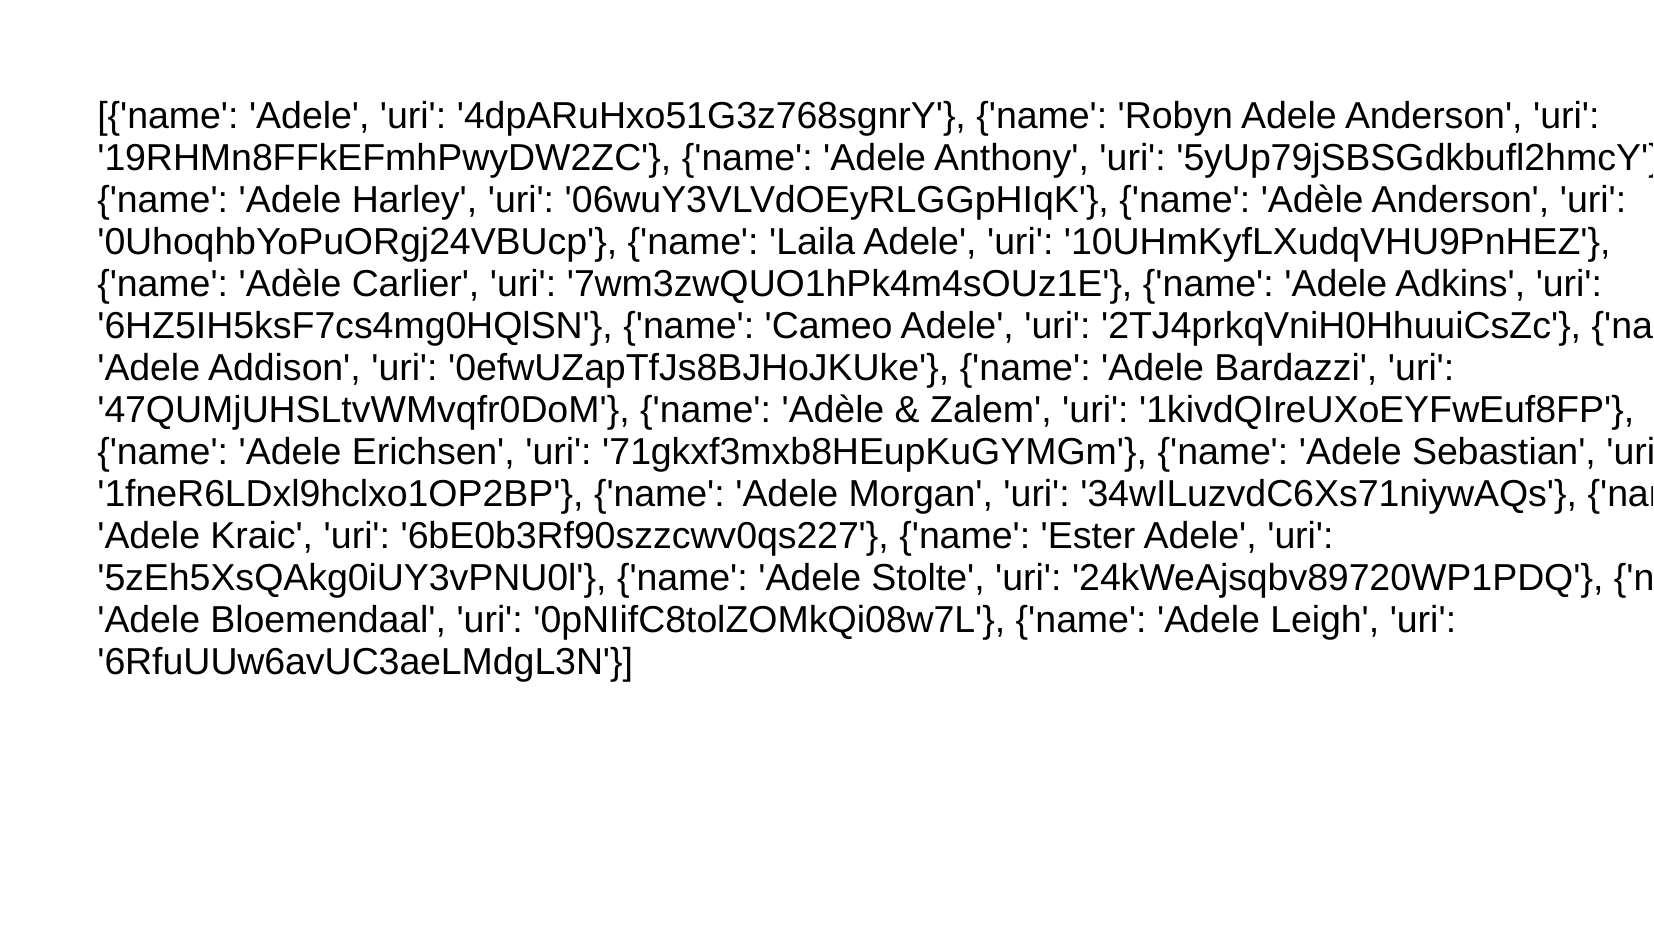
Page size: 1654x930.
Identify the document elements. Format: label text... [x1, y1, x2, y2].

text_box [{'name': 'Adele', 'uri': '4dpARuHxo51G3z768sgnrY'}, {'name': 'Robyn Adele Anderson', 'uri': '19RHMn8FFkEFmhPwyDW2ZC'}, {'name': 'Adele Anthony', 'uri': '5yUp79jSBSGdkbufl2hmcY'}, {'name': 'Adele Harley', 'uri': '06wuY3VLVdOEyRLGGpHIqK'}, {'name': 'Adèle Anderson', 'uri': '0UhoqhbYoPuORgj24VBUcp'}, {'name': 'Laila Adele', 'uri': '10UHmKyfLXudqVHU9PnHEZ'}, {'name': 'Adèle Carlier', 'uri': '7wm3zwQUO1hPk4m4sOUz1E'}, {'name': 'Adele Adkins', 'uri': '6HZ5IH5ksF7cs4mg0HQlSN'}, {'name': 'Cameo Adele', 'uri': '2TJ4prkqVniH0HhuuiCsZc'}, {'name': 'Adele Addison', 'uri': '0efwUZapTfJs8BJHoJKUke'}, {'name': 'Adele Bardazzi', 'uri': '47QUMjUHSLtvWMvqfr0DoM'}, {'name': 'Adèle & Zalem', 'uri': '1kivdQIreUXoEYFwEuf8FP'}, {'name': 'Adele Erichsen', 'uri': '71gkxf3mxb8HEupKuGYMGm'}, {'name': 'Adele Sebastian', 'uri': '1fneR6LDxl9hclxo1OP2BP'}, {'name': 'Adele Morgan', 'uri': '34wILuzvdC6Xs71niywAQs'}, {'name': 'Adele Kraic', 'uri': '6bE0b3Rf90szzcwv0qs227'}, {'name': 'Ester Adele', 'uri': '5zEh5XsQAkg0iUY3vPNU0l'}, {'name': 'Adele Stolte', 'uri': '24kWeAjsqbv89720WP1PDQ'}, {'name': 'Adele Bloemendaal', 'uri': '0pNIifC8tolZOMkQi08w7L'}, {'name': 'Adele Leigh', 'uri': '6RfuUUw6avUC3aeLMdgL3N'}] [82, 87, 1653, 691]
